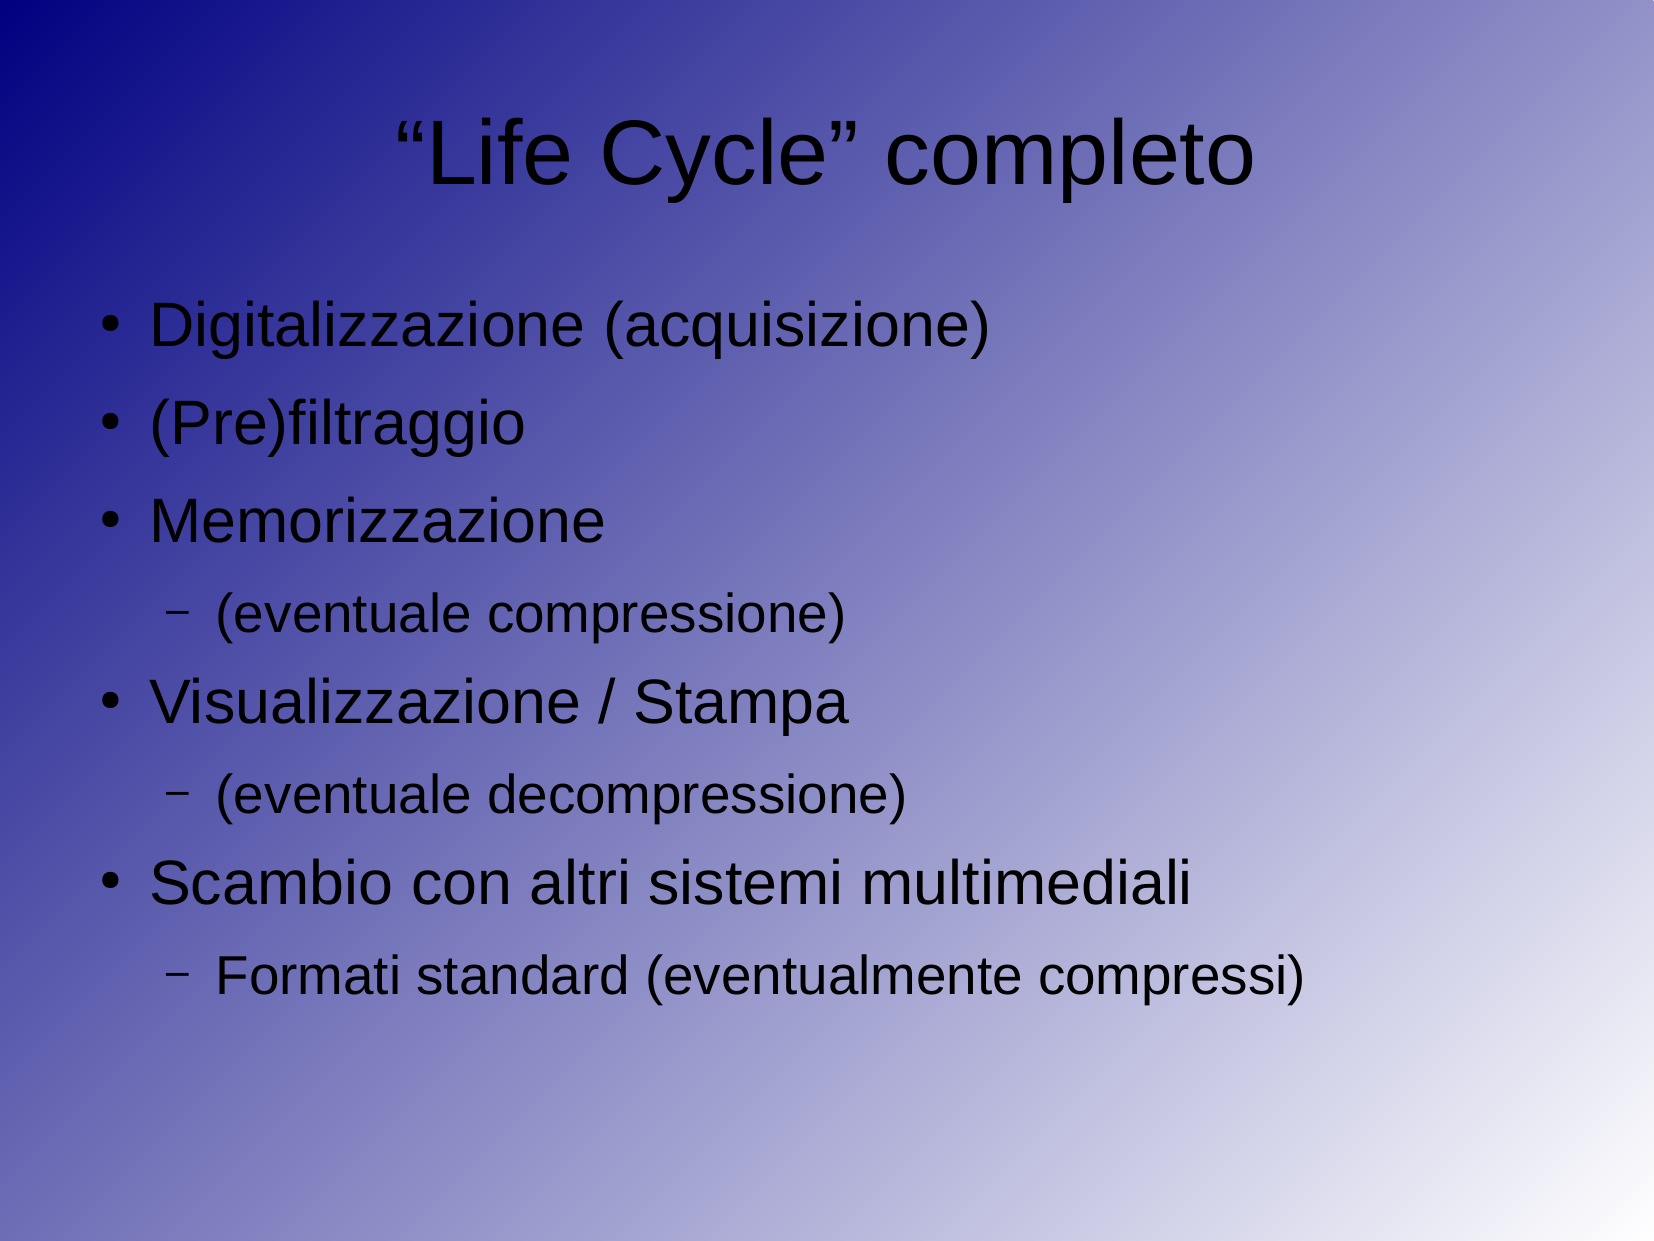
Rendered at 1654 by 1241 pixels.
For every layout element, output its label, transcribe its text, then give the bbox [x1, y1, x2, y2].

list Digitalizzazione (acquisizione) (Pre)filtraggio Memorizzazione (eventuale compressione) Visualizzazione / Stampa (eventuale decompressione) Scambio con altri sistemi multimediali Formati standard (eventualmente compressi) [82, 290, 1571, 1010]
title “Life Cycle” completo [82, 49, 1571, 257]
